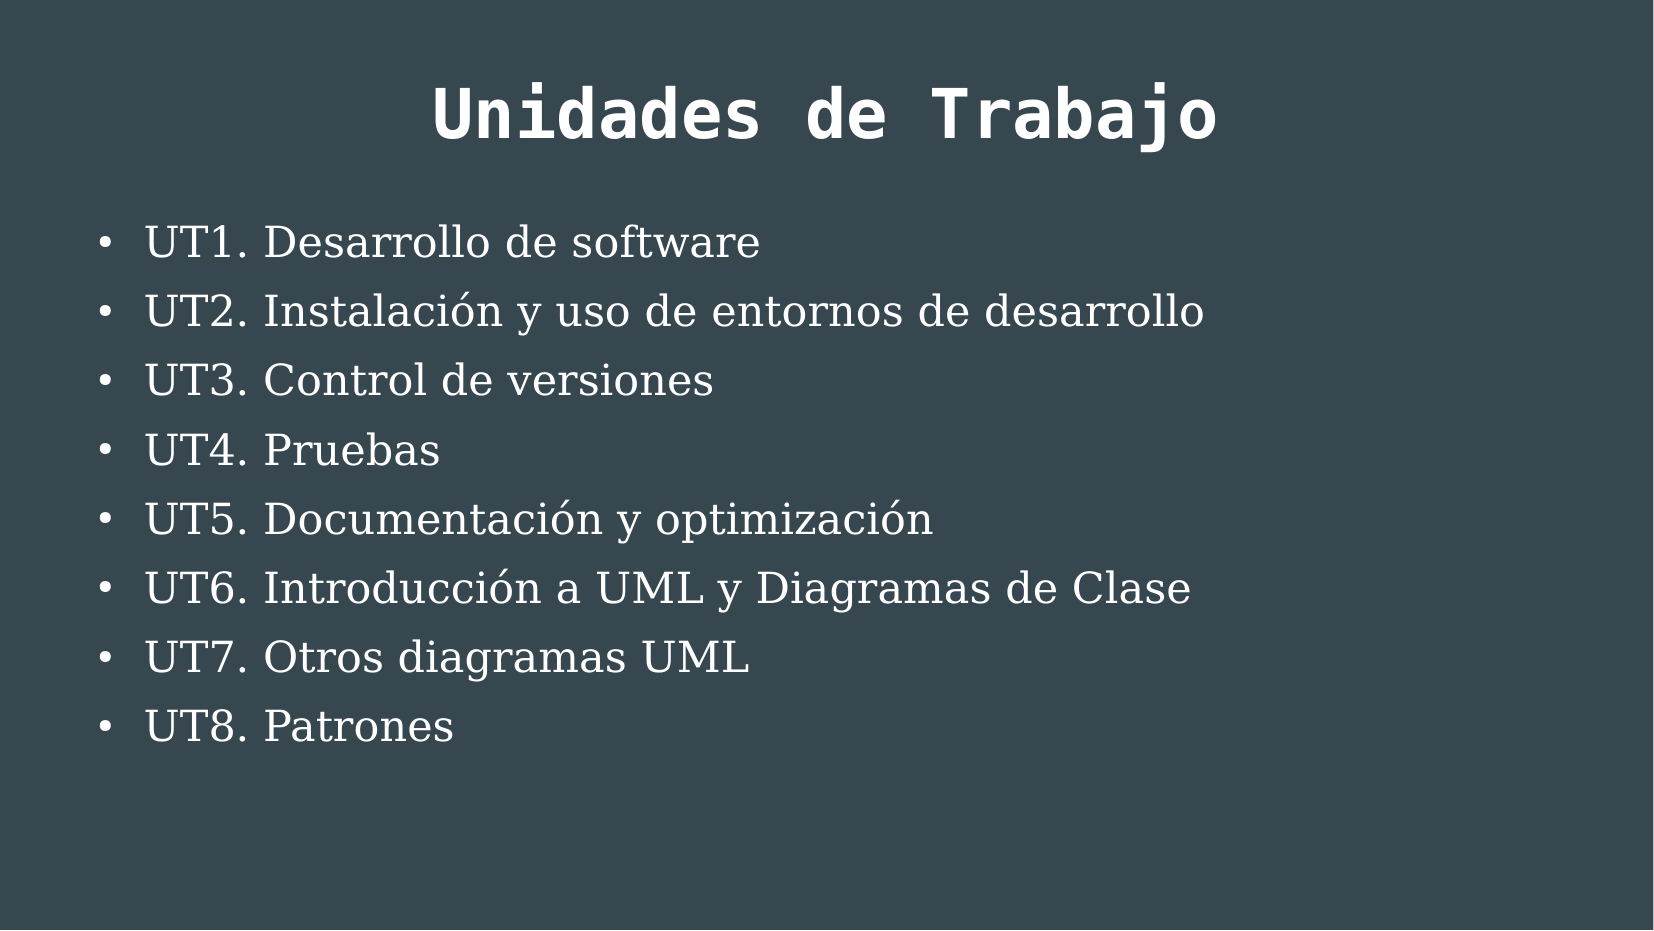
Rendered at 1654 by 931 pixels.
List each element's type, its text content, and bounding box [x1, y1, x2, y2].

list UT1. Desarrollo de software UT2. Instalación y uso de entornos de desarrollo UT3. Control de versiones UT4. Pruebas UT5. Documentación y optimización UT6. Introducción a UML y Diagramas de Clase UT7. Otros diagramas UML UT8. Patrones [82, 217, 1571, 758]
title Unidades de Trabajo [82, 37, 1571, 193]
